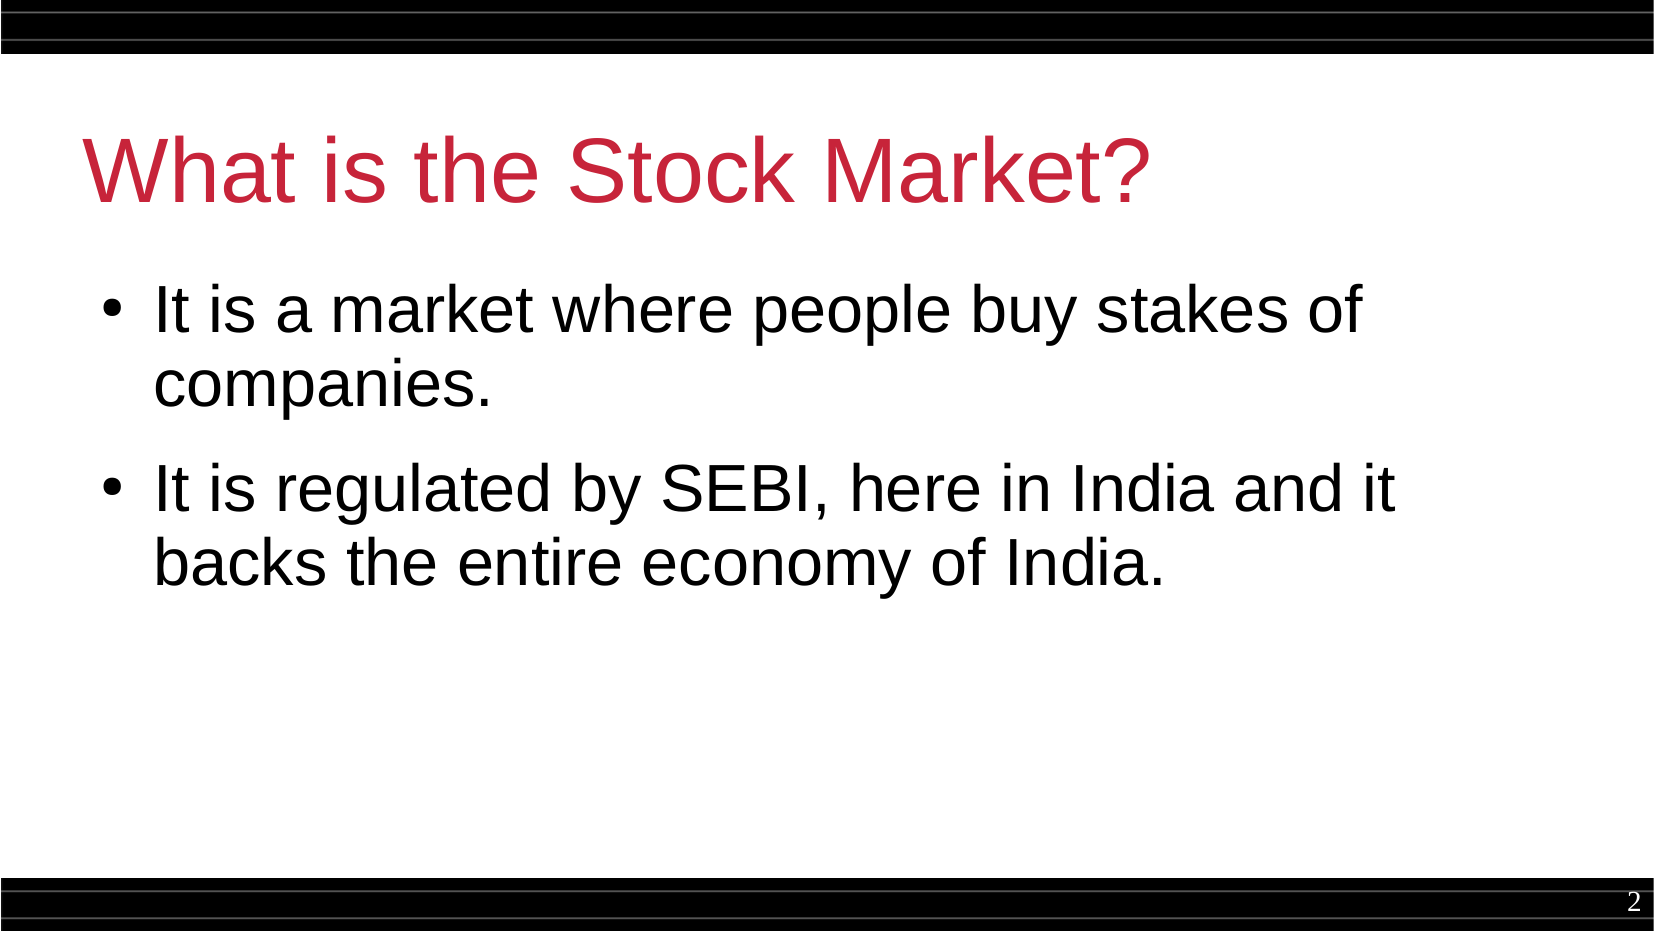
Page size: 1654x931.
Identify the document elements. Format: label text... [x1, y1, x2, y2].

picture [1, 878, 1654, 931]
list It is a market where people buy stakes of companies. It is regulated by SEBI, here in India and it backs the entire economy of India. [82, 271, 1571, 851]
title What is the Stock Market? [82, 92, 1571, 249]
picture [1, 0, 1654, 54]
